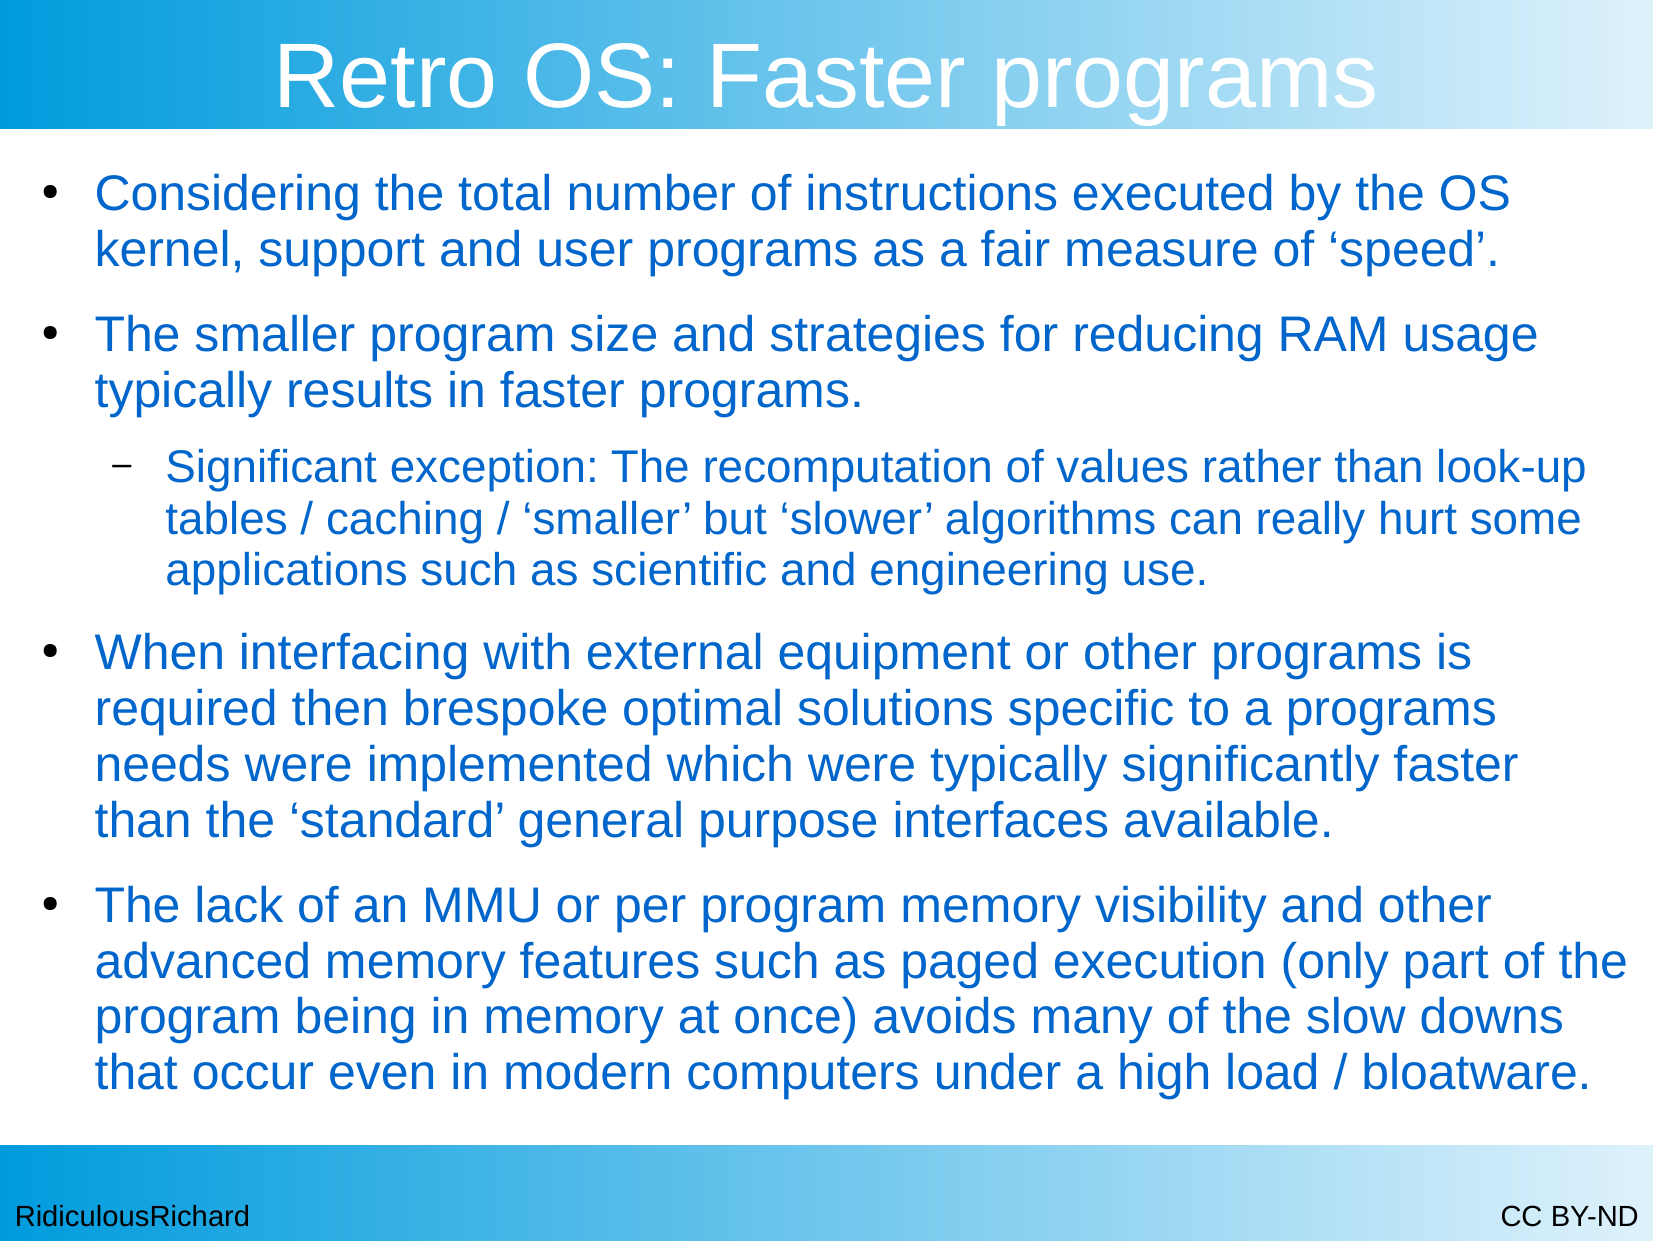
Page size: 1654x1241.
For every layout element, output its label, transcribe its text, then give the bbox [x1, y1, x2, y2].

title Retro OS: Faster programs [47, 0, 1607, 165]
list Considering the total number of instructions executed by the OS kernel, support and user programs as a fair measure of ‘speed’. The smaller program size and strategies for reducing RAM usage typically results in faster programs. Significant exception: The recomputation of values rather than look-up tables / caching / ‘smaller’ but ‘slower’ algorithms can really hurt some applications such as scientific and engineering use. When interfacing with external equipment or other programs is required then brespoke optimal solutions specific to a programs needs were implemented which were typically significantly faster than the ‘standard’ general purpose interfaces available. The lack of an MMU or per program memory visibility and other advanced memory features such as paged execution (only part of the program being in memory at once) avoids many of the slow downs that occur even in modern computers under a high load / bloatware. [23, 165, 1630, 1123]
